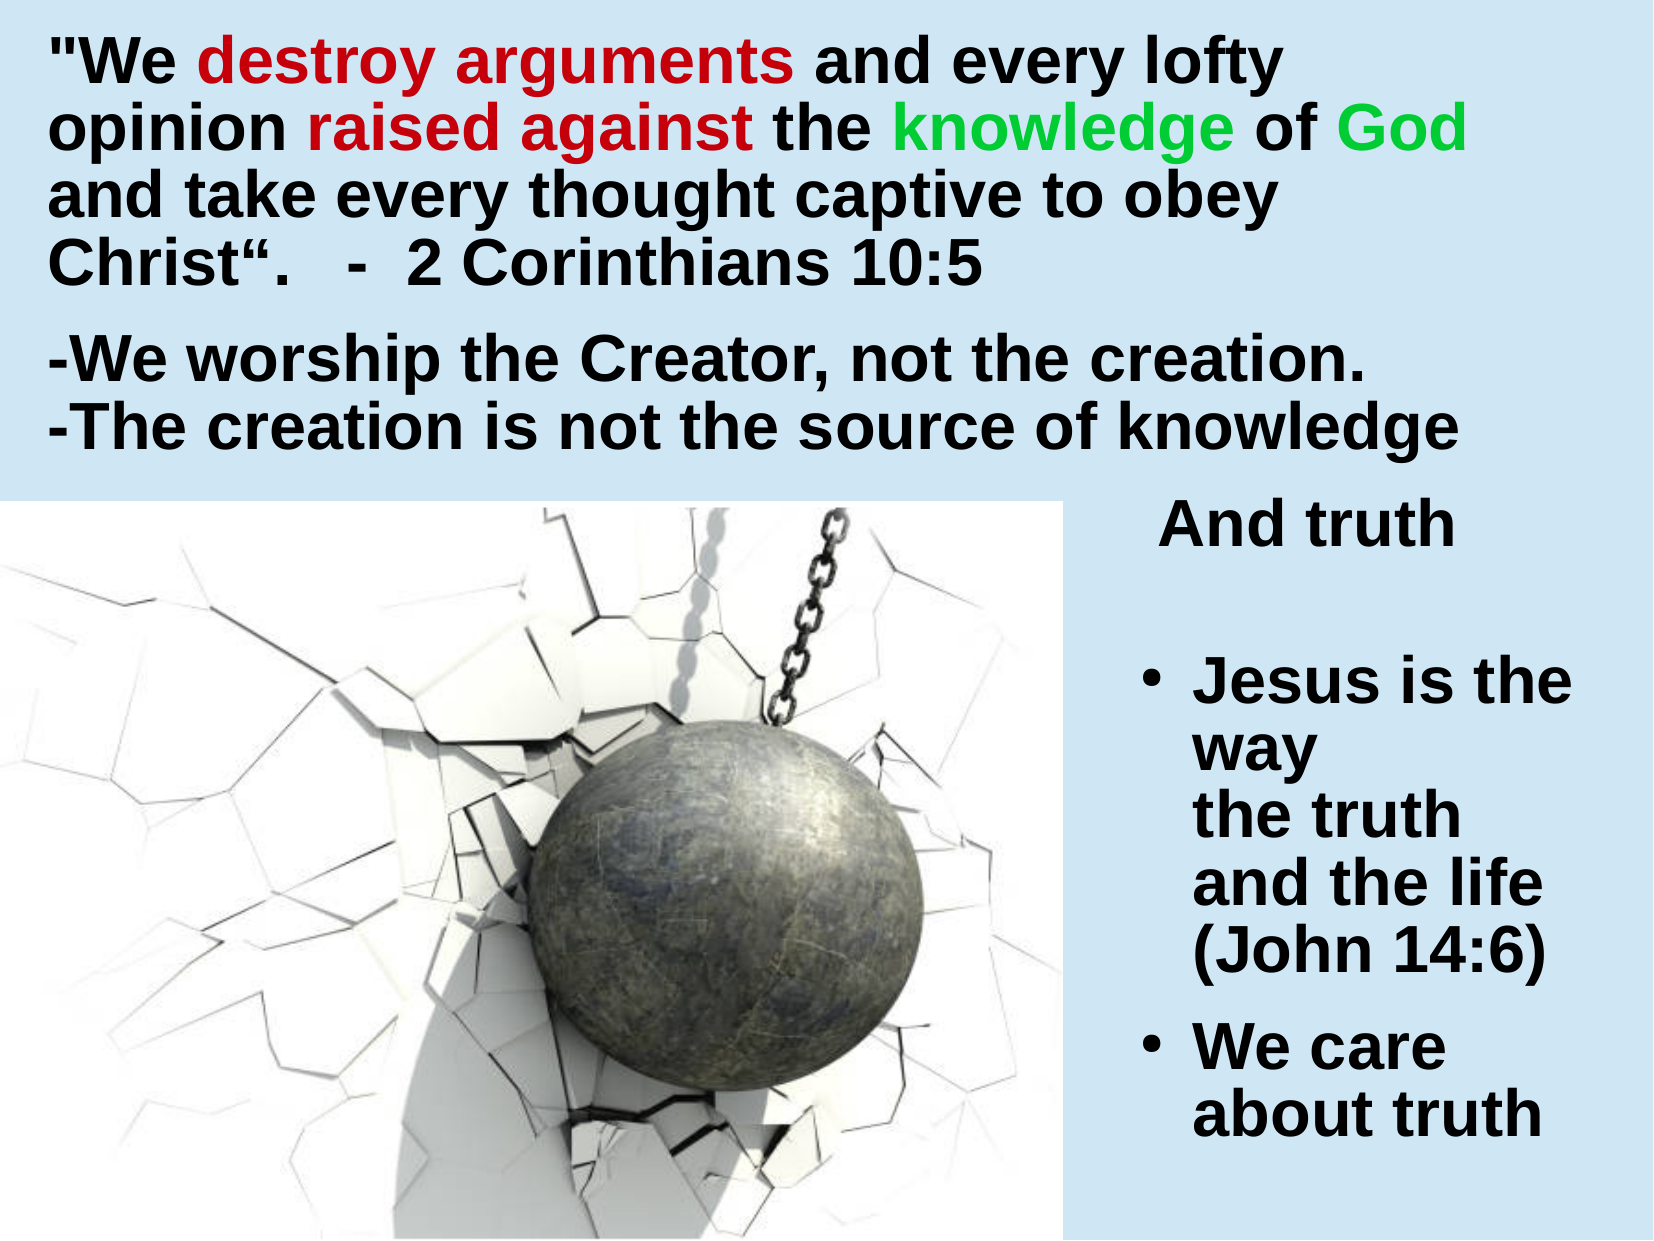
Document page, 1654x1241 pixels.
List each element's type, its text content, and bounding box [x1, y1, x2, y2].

list Jesus is the way the truth and the life (John 14:6) We care about truth [1122, 649, 1654, 1158]
picture [0, 501, 1063, 1241]
list "We destroy arguments and every lofty opinion raised against the knowledge of God and take every thought captive to obey Christ“. - 2 Corinthians 10:5 -We worship the Creator, not the creation. -The creation is not the source of knowledge And truth [47, 29, 1536, 567]
